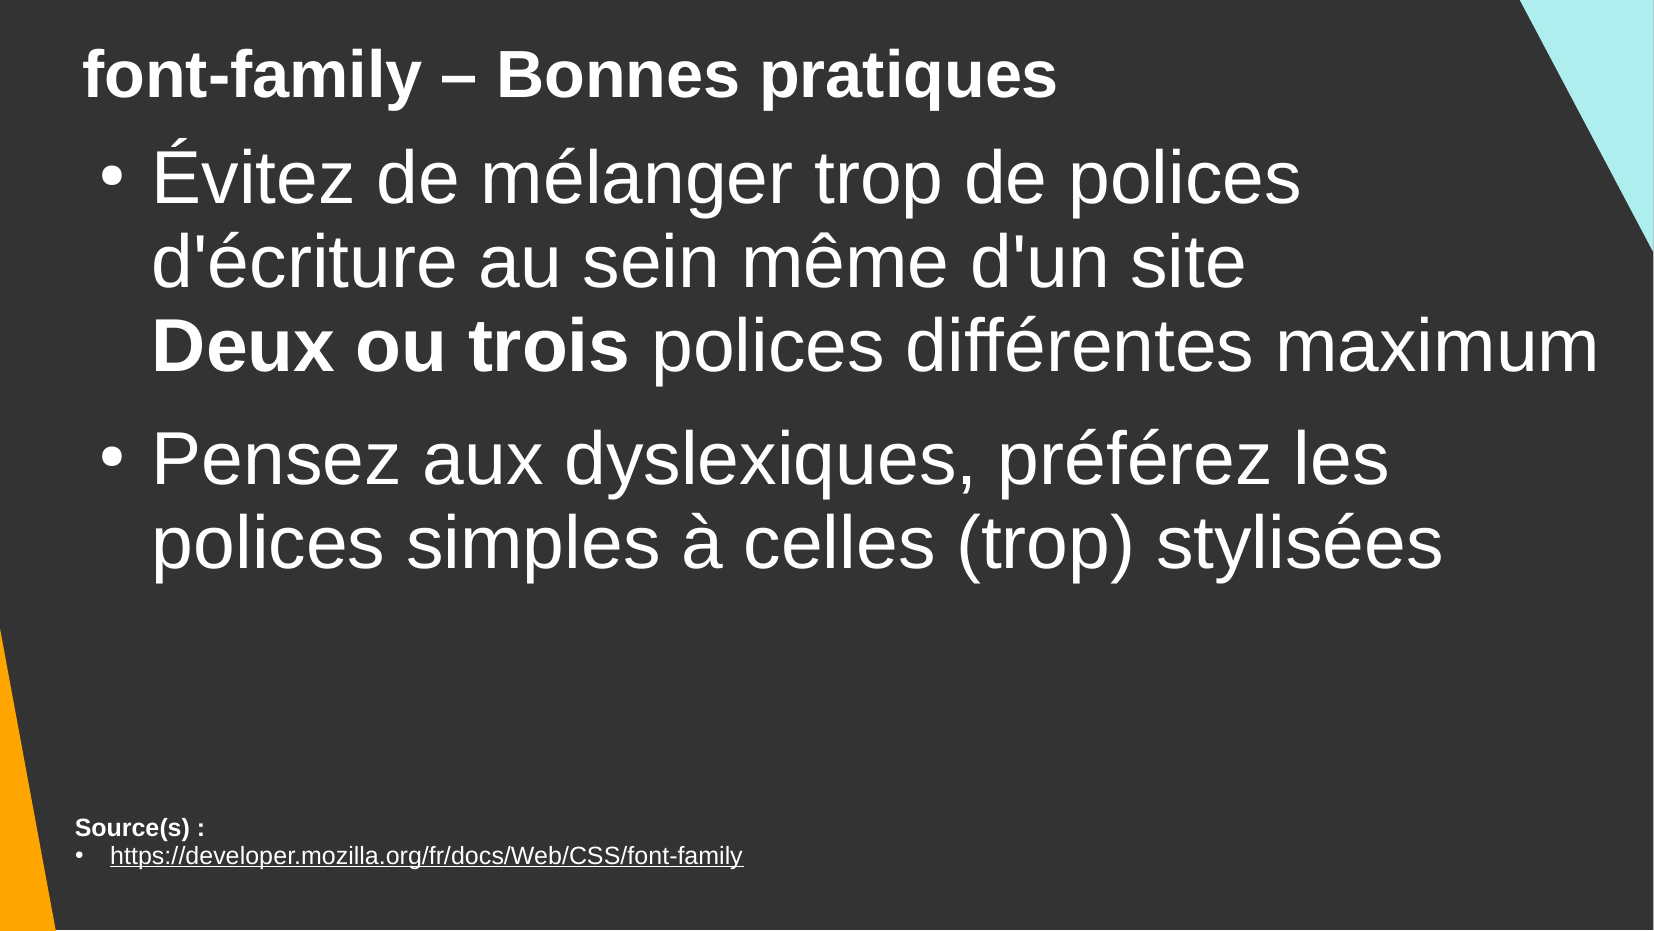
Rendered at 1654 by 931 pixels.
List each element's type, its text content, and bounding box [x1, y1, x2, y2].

text_box Source(s) : https://developer.mozilla.org/fr/docs/Web/CSS/font-family [60, 806, 1546, 931]
title font-family – Bonnes pratiques [82, 37, 1571, 114]
list Évitez de mélanger trop de polices d'écriture au sein même d'un site Deux ou trois polices différentes maximum Pensez aux dyslexiques, préférez les polices simples à celles (trop) stylisées [80, 135, 1605, 621]
text_box [1519, 0, 1654, 254]
text_box [0, 628, 56, 931]
